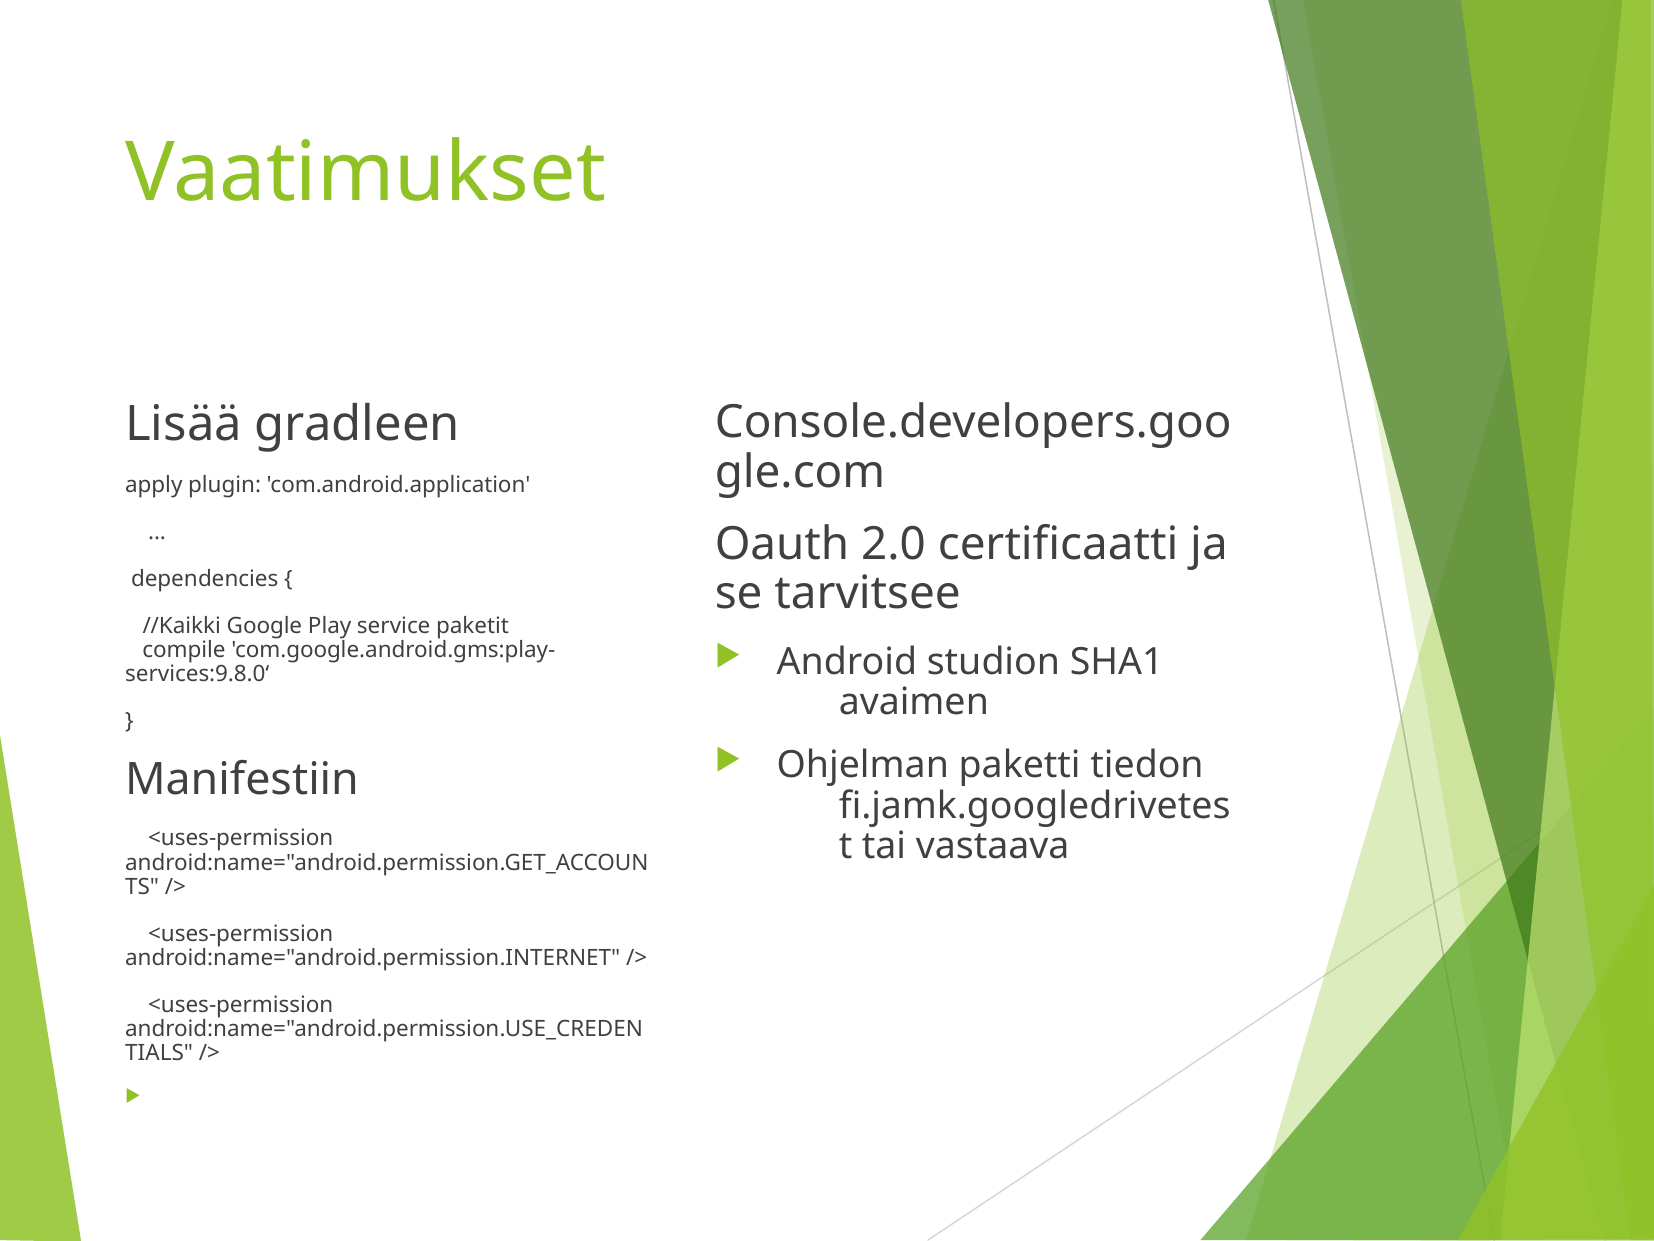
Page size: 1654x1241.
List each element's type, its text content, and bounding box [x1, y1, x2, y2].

list Lisää gradleen apply plugin: 'com.android.application' ... dependencies { //Kaikki Google Play service paketit compile 'com.google.android.gms:play-services:9.8.0‘ } Manifestiin <uses-permission android:name="android.permission.GET_ACCOUNTS" /> <uses-permission android:name="android.permission.INTERNET" /> <uses-permission android:name="android.permission.USE_CREDENTIALS" /> [110, 390, 669, 1093]
title Vaatimukset [110, 110, 1259, 350]
list Console.developers.google.com Oauth 2.0 certificaatti ja se tarvitsee Android studion SHA1 avaimen Ohjelman paketti tiedon fi.jamk.googledrivetest tai vastaava [699, 390, 1259, 1093]
